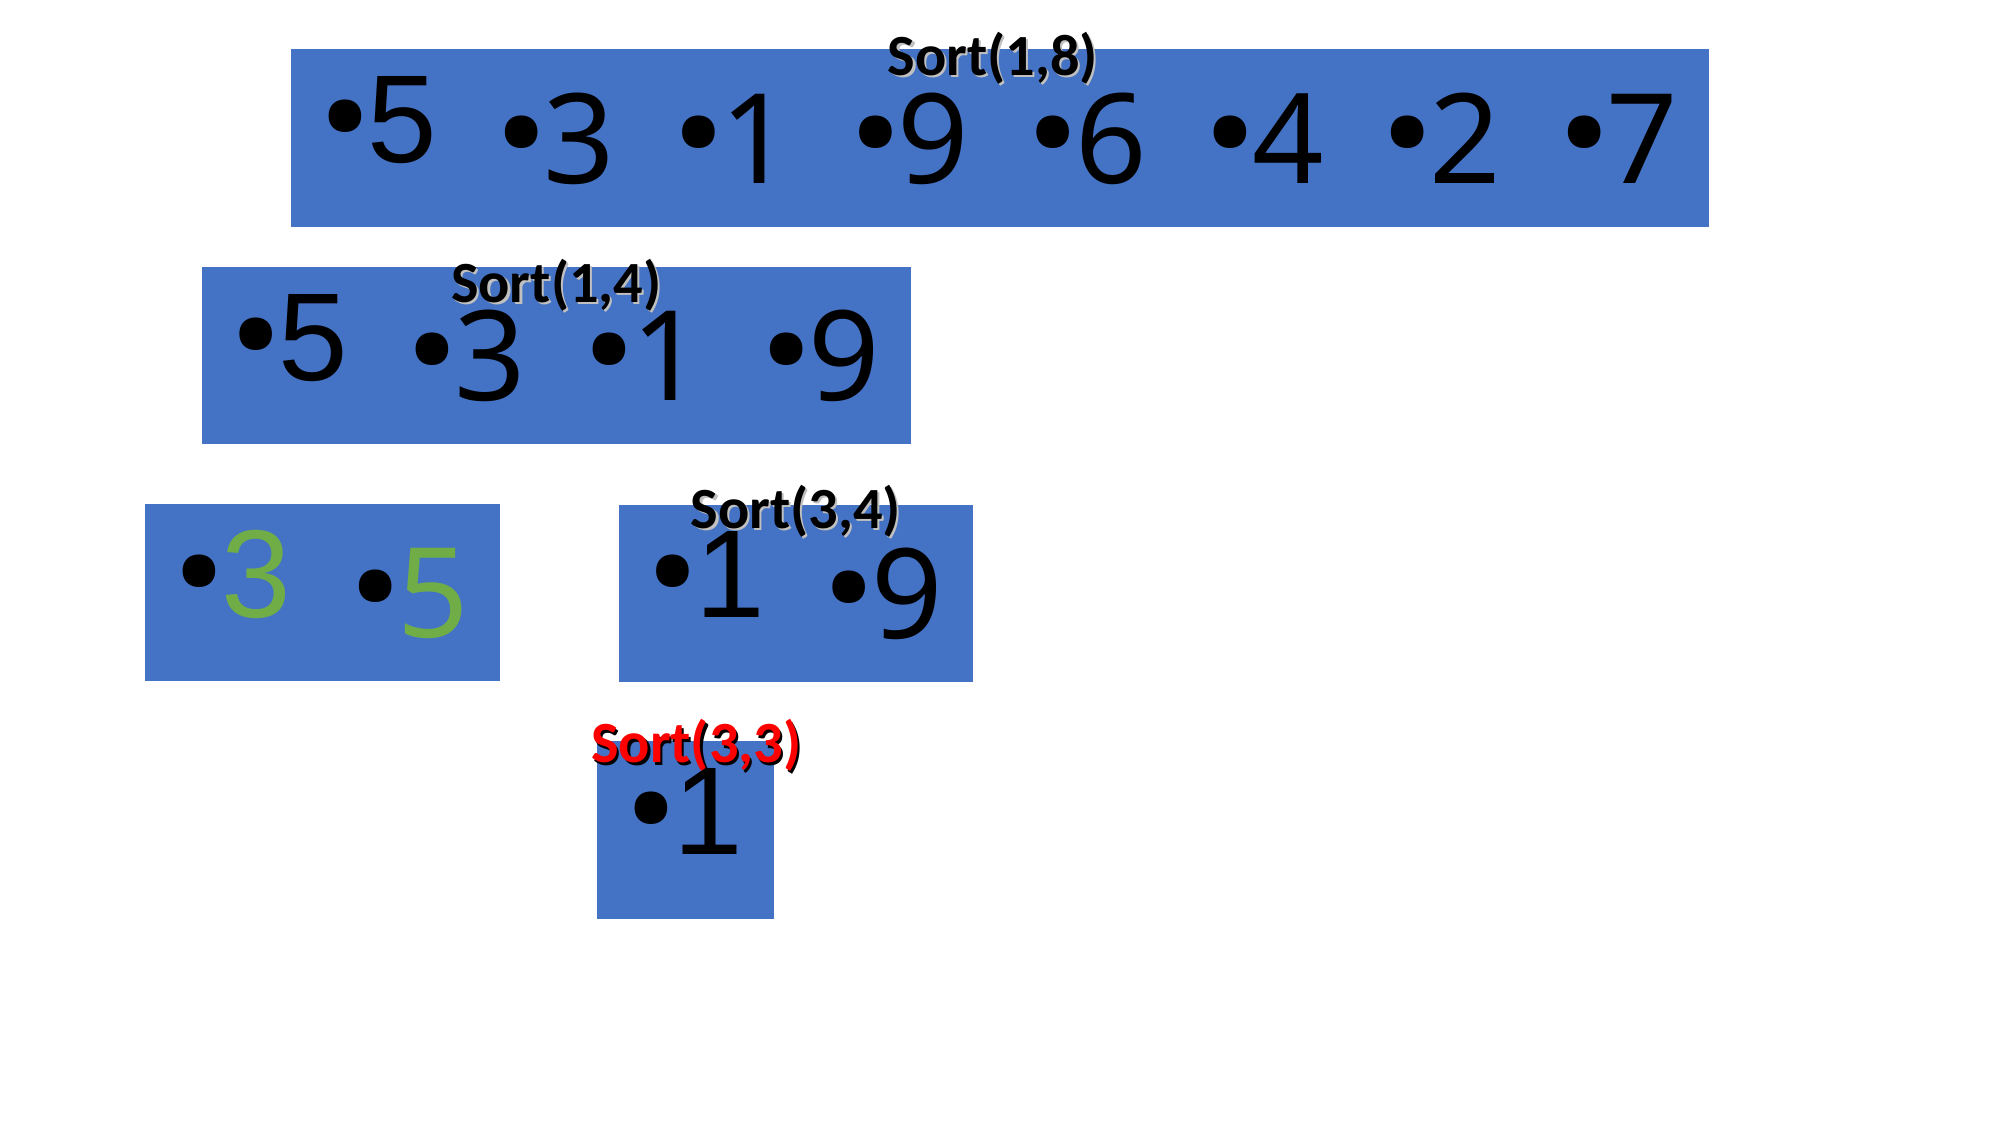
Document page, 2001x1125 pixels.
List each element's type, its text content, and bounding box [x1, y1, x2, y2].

table_header 2 [1354, 49, 1531, 227]
table_header 1 [619, 505, 796, 682]
table_header 3 [145, 504, 323, 681]
table_header 9 [914, 102, 951, 141]
text_box Sort(3,3) [576, 697, 817, 782]
table_header 9 [823, 49, 1000, 227]
table_header 9 [888, 557, 925, 596]
table_header 5 [323, 504, 500, 681]
text_box Sort(3,4) [676, 462, 916, 547]
table_header 1 [597, 782, 774, 919]
table_header 4 [1177, 49, 1354, 227]
table_header 6 [1093, 136, 1130, 175]
table_header 7 [1531, 49, 1709, 227]
text_box Sort(1,8) [873, 9, 1113, 94]
table_header 5 [291, 49, 468, 227]
table_header 3 [468, 49, 646, 227]
table_header 1 [556, 267, 733, 444]
table_header 1 [646, 49, 823, 227]
table_header 3 [379, 267, 556, 444]
table_header 6 [1000, 49, 1177, 227]
table_header 9 [796, 505, 973, 682]
text_box Sort(1,4) [436, 236, 677, 321]
table_header 5 [202, 267, 379, 444]
table_header 9 [733, 267, 911, 444]
